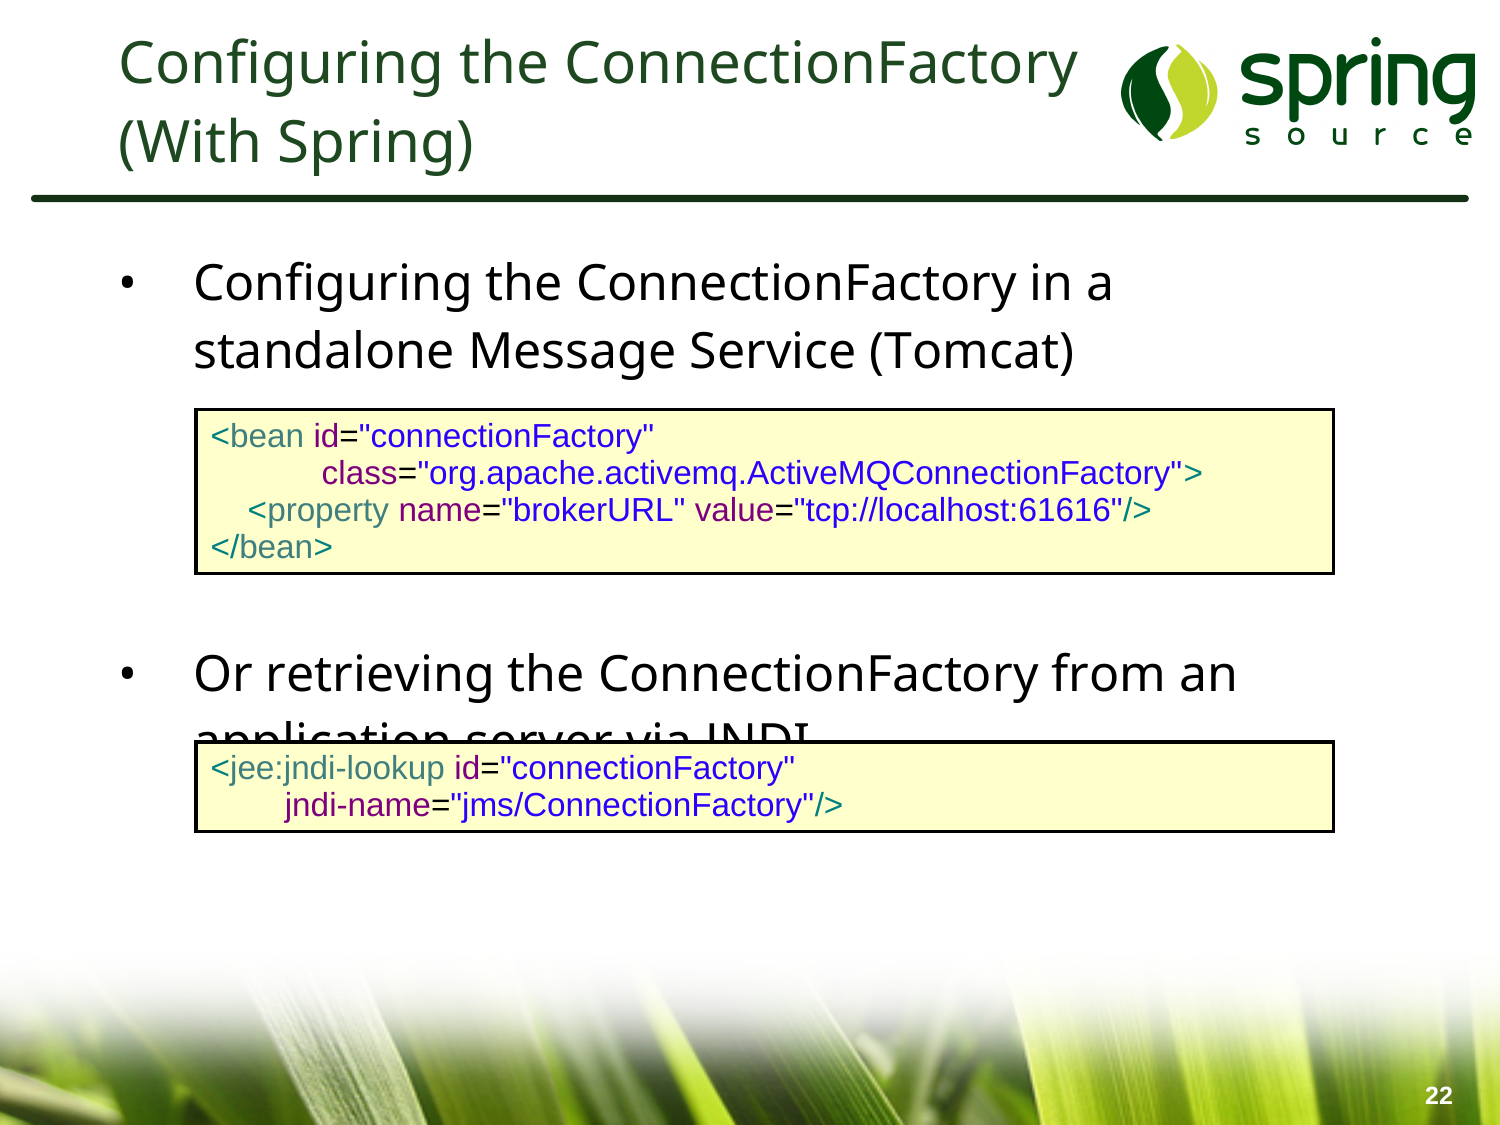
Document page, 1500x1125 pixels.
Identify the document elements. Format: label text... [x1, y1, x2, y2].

text_box <bean id="connectionFactory" class="org.apache.activemq.ActiveMQConnectionFactory"> <property name="brokerURL" value="tcp://localhost:61616"/> </bean> [195, 409, 1334, 574]
text_box <jee:jndi-lookup id="connectionFactory" jndi-name="jms/ConnectionFactory"/> [195, 741, 1334, 832]
title Configuring the ConnectionFactory (With Spring) [103, 13, 1137, 177]
picture [1137, 37, 1475, 145]
picture [0, 944, 1500, 1125]
list Configuring the ConnectionFactory in a standalone Message Service (Tomcat) Or retrieving the ConnectionFactory from an application server via JNDI [103, 239, 1394, 950]
